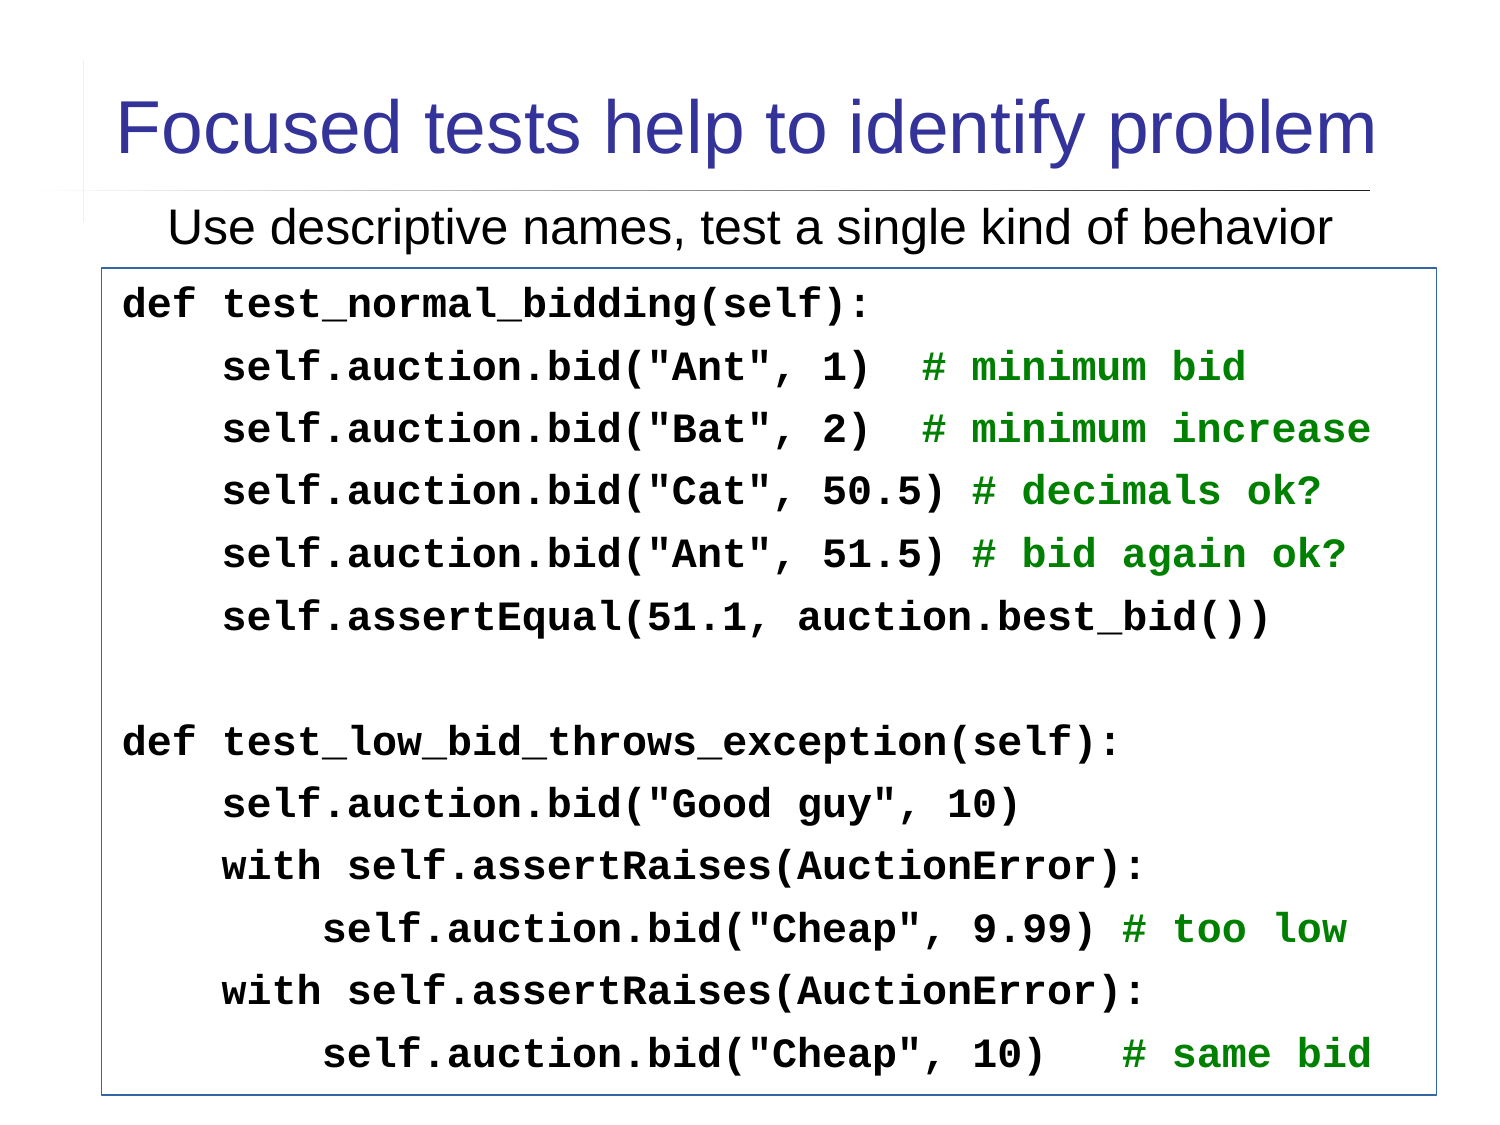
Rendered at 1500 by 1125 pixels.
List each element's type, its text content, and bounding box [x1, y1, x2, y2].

text_box def test_normal_bidding(self): self.auction.bid("Ant", 1) # minimum bid self.auction.bid("Bat", 2) # minimum increase self.auction.bid("Cat", 50.5) # decimals ok? self.auction.bid("Ant", 51.5) # bid again ok? self.assertEqual(51.1, auction.best_bid()) def test_low_bid_throws_exception(self): self.auction.bid("Good guy", 10) with self.assertRaises(AuctionError): self.auction.bid("Cheap", 9.99) # too low with self.assertRaises(AuctionError): self.auction.bid("Cheap", 10) # same bid with self.assertRaises(AuctionError): auction.stop() # wrong location. Why? auction.bid("Dog",1000) [101, 268, 1437, 1096]
list Use descriptive names, test a single kind of behavior [90, 186, 1406, 283]
title Focused tests help to identify problem [100, 42, 1395, 186]
